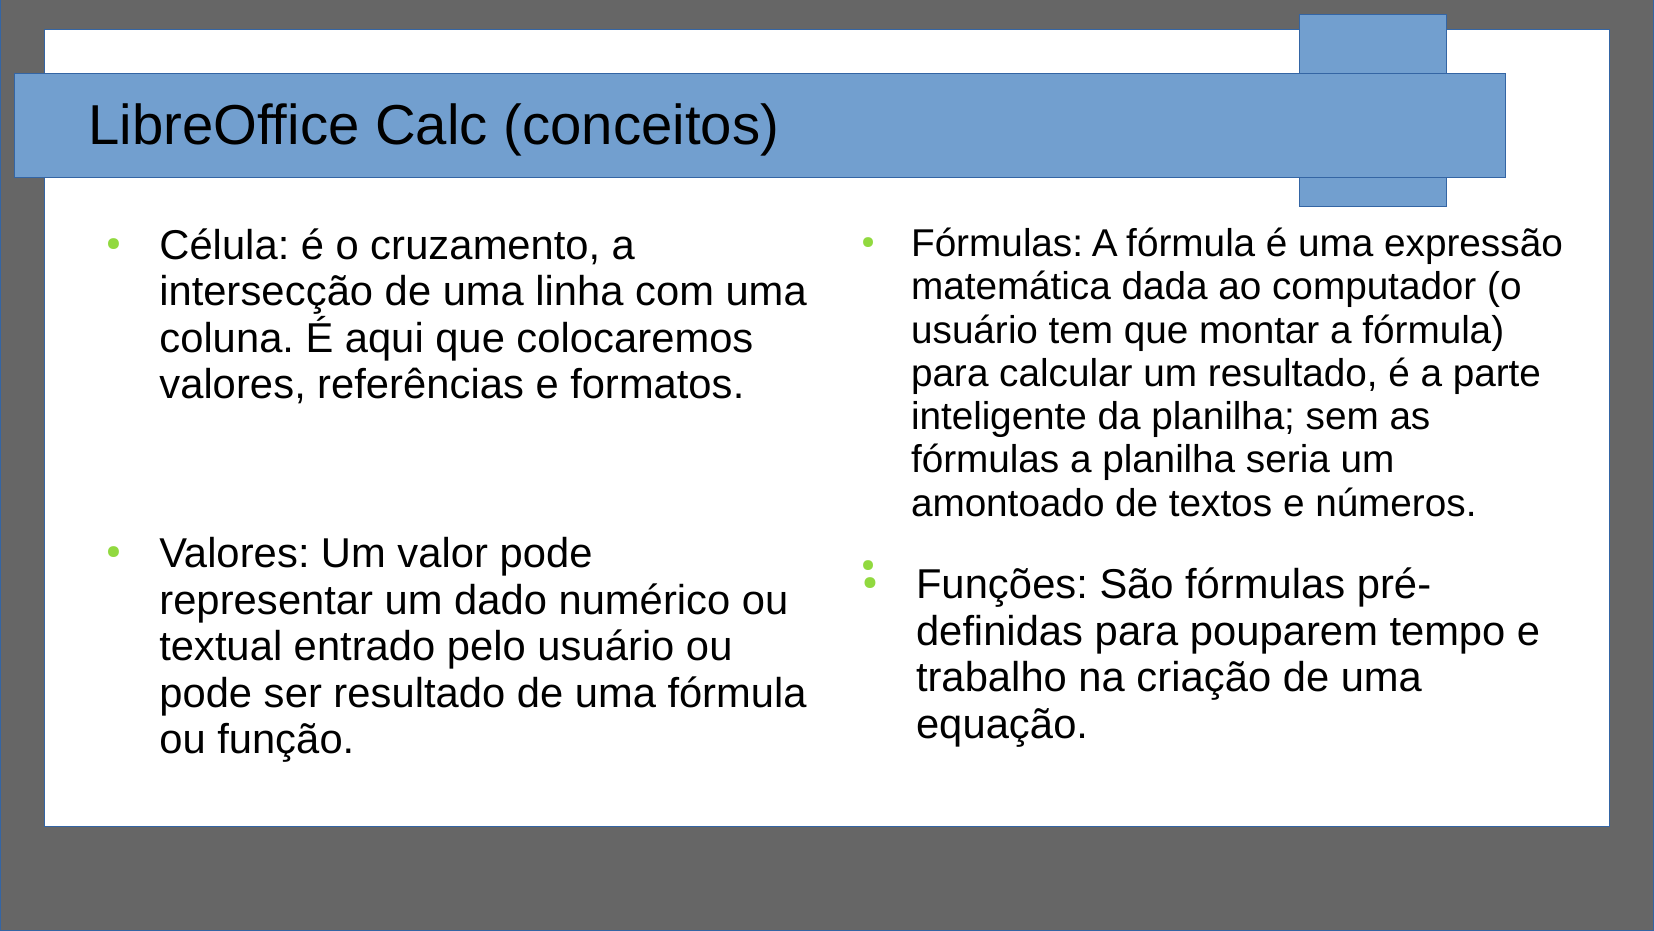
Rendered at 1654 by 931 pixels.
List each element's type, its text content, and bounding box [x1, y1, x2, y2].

list Valores: Um valor pode representar um dado numérico ou textual entrado pelo usuário ou pode ser resultado de uma fórmula ou função. [88, 529, 809, 812]
list Funções: São fórmulas pré-definidas para pouparem tempo e trabalho na criação de uma equação. [845, 561, 1566, 812]
title LibreOffice Calc (conceitos) [88, 73, 1506, 178]
list Célula: é o cruzamento, a intersecção de uma linha com uma coluna. É aqui que colocaremos valores, referências e formatos. [88, 221, 809, 504]
list Fórmulas: A fórmula é uma expressão matemática dada ao computador (o usuário tem que montar a fórmula) para calcular um resultado, é a parte inteligente da planilha; sem as fórmulas a planilha seria um amontoado de textos e números. [845, 221, 1566, 532]
